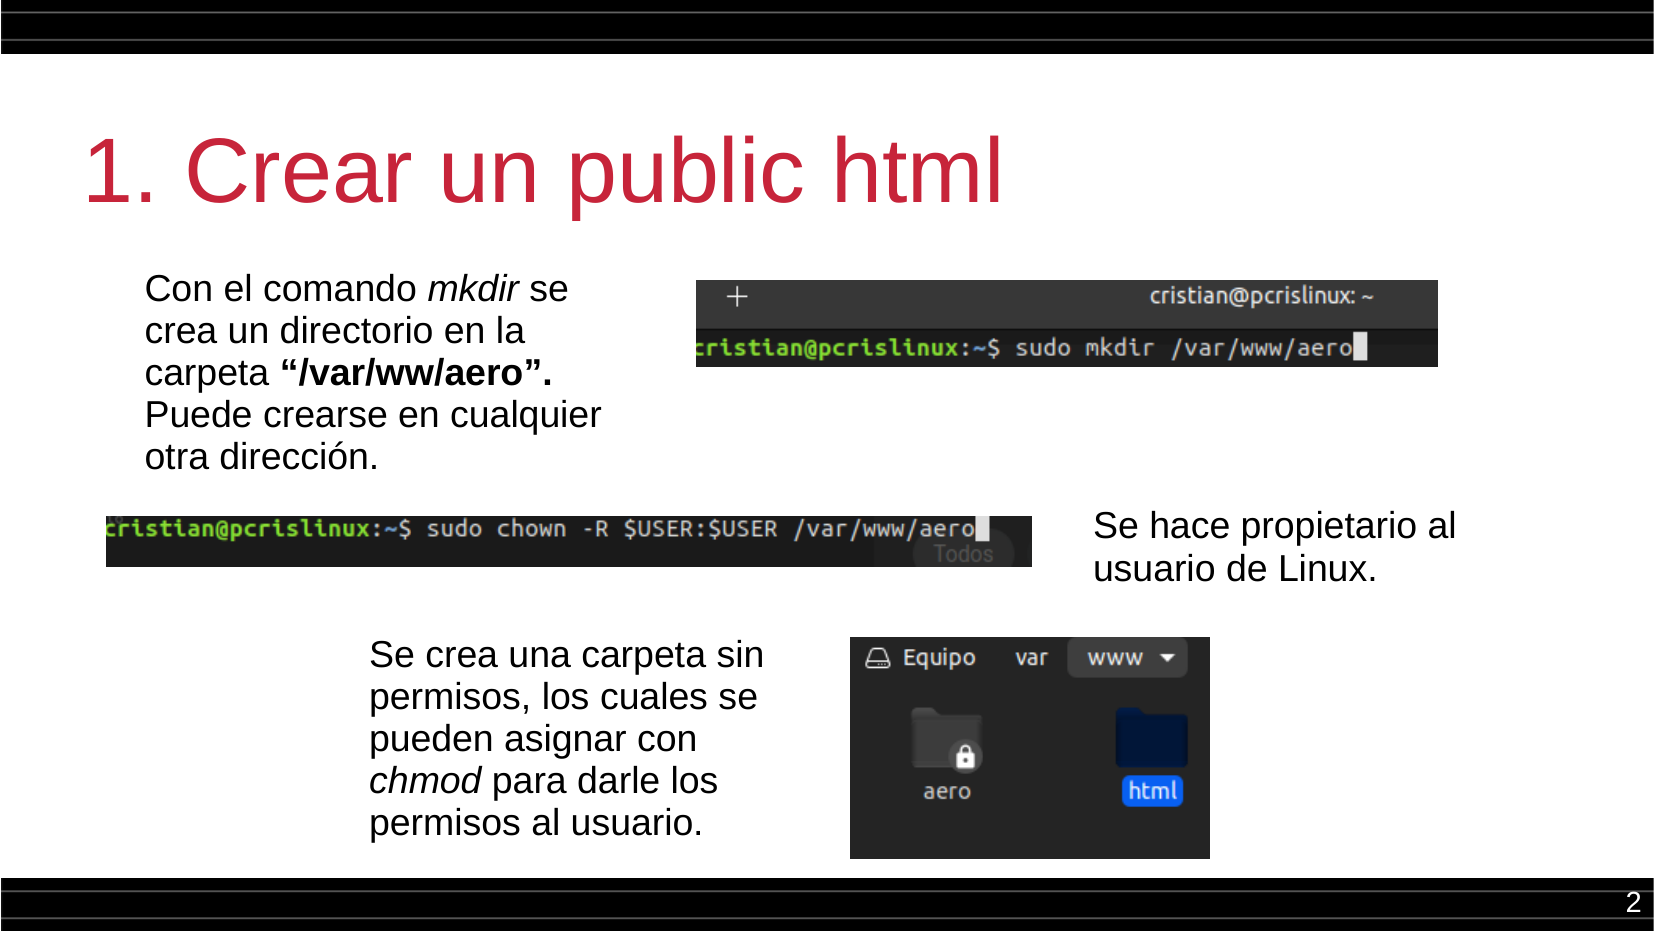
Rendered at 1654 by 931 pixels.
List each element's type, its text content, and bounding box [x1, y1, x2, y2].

text_box Se hace propietario al usuario de Linux. [1078, 497, 1563, 597]
picture [106, 516, 1032, 567]
picture [1, 878, 1654, 931]
text_box Con el comando mkdir se crea un directorio en la carpeta “/var/ww/aero”. Puede crearse en cualquier otra dirección. [129, 259, 650, 485]
picture [850, 637, 1210, 859]
picture [1, 0, 1654, 54]
title 1. Crear un public html [82, 92, 1571, 249]
text_box Se crea una carpeta sin permisos, los cuales se pueden asignar con chmod para darle los permisos al usuario. [354, 625, 792, 851]
picture [696, 280, 1438, 367]
